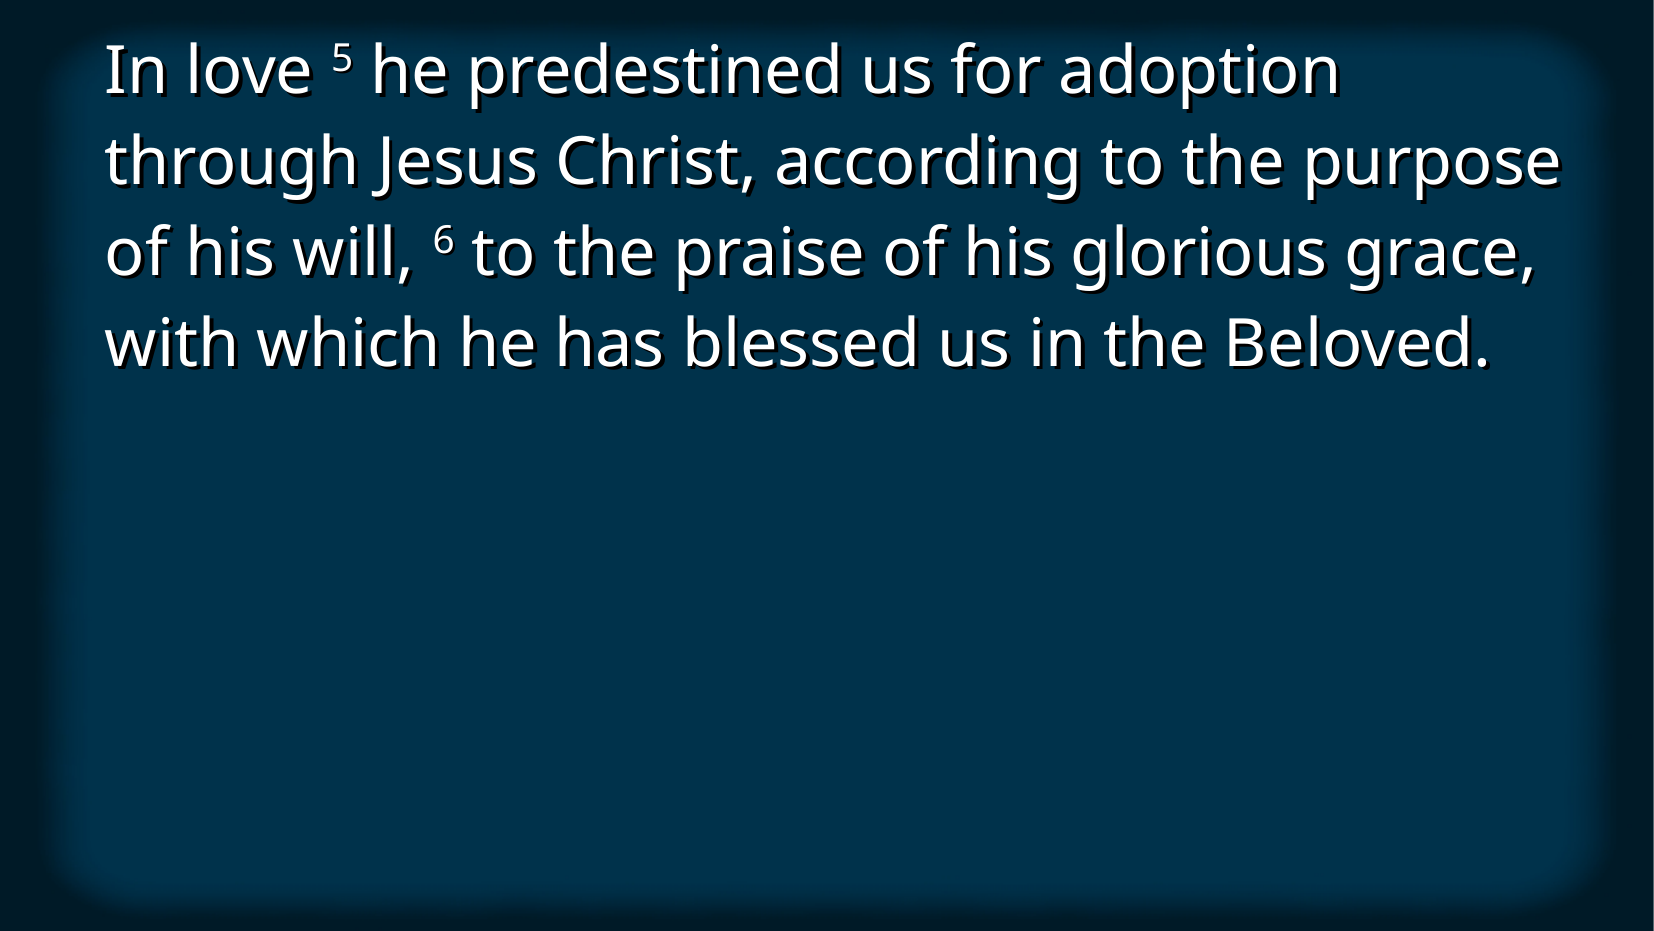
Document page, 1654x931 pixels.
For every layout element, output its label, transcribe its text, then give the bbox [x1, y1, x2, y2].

text_box In love 5 he predestined us for adoption through Jesus Christ, according to the purpose of his will, 6 to the praise of his glorious grace, with which he has blessed us in the Beloved. [90, 15, 1591, 385]
picture [0, 0, 1654, 931]
